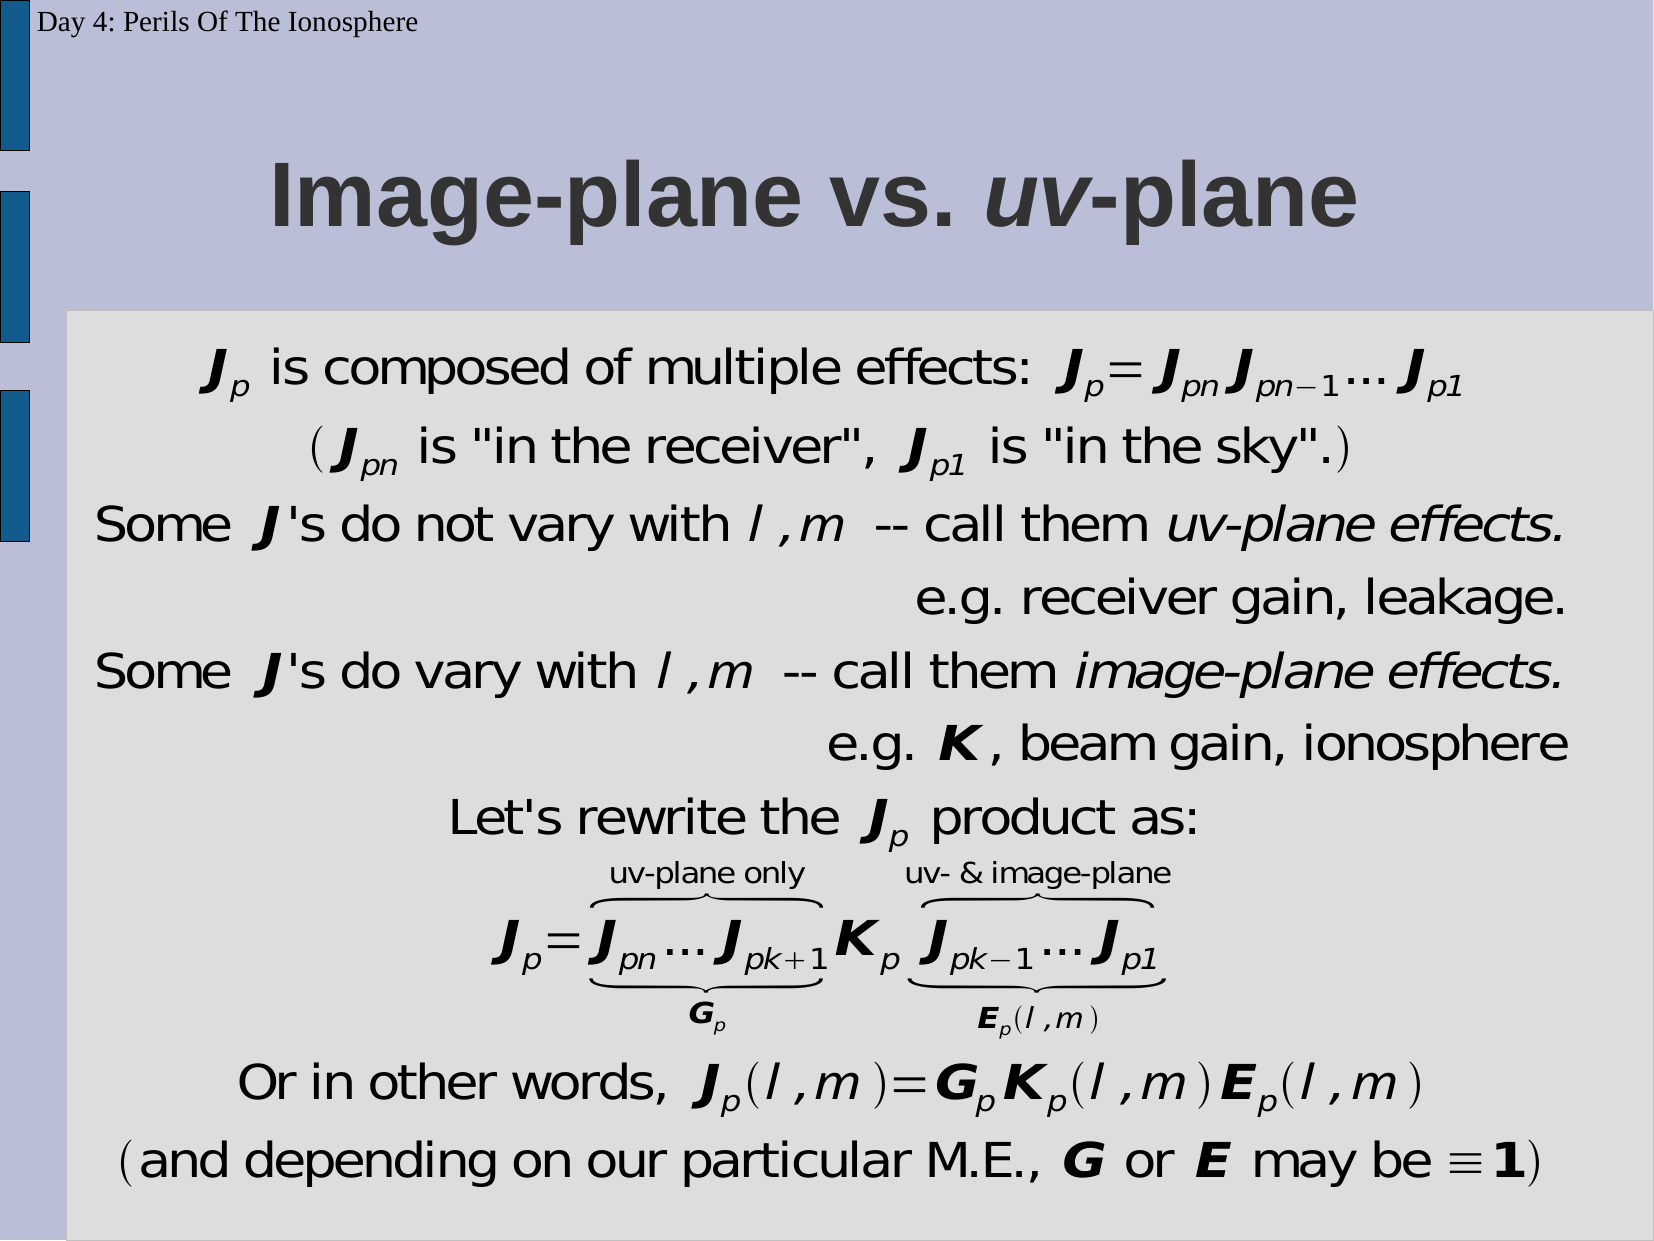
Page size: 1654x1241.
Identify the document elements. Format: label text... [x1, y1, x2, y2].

title Image-plane vs. uv-plane [121, 91, 1534, 299]
chart [87, 328, 1573, 1192]
